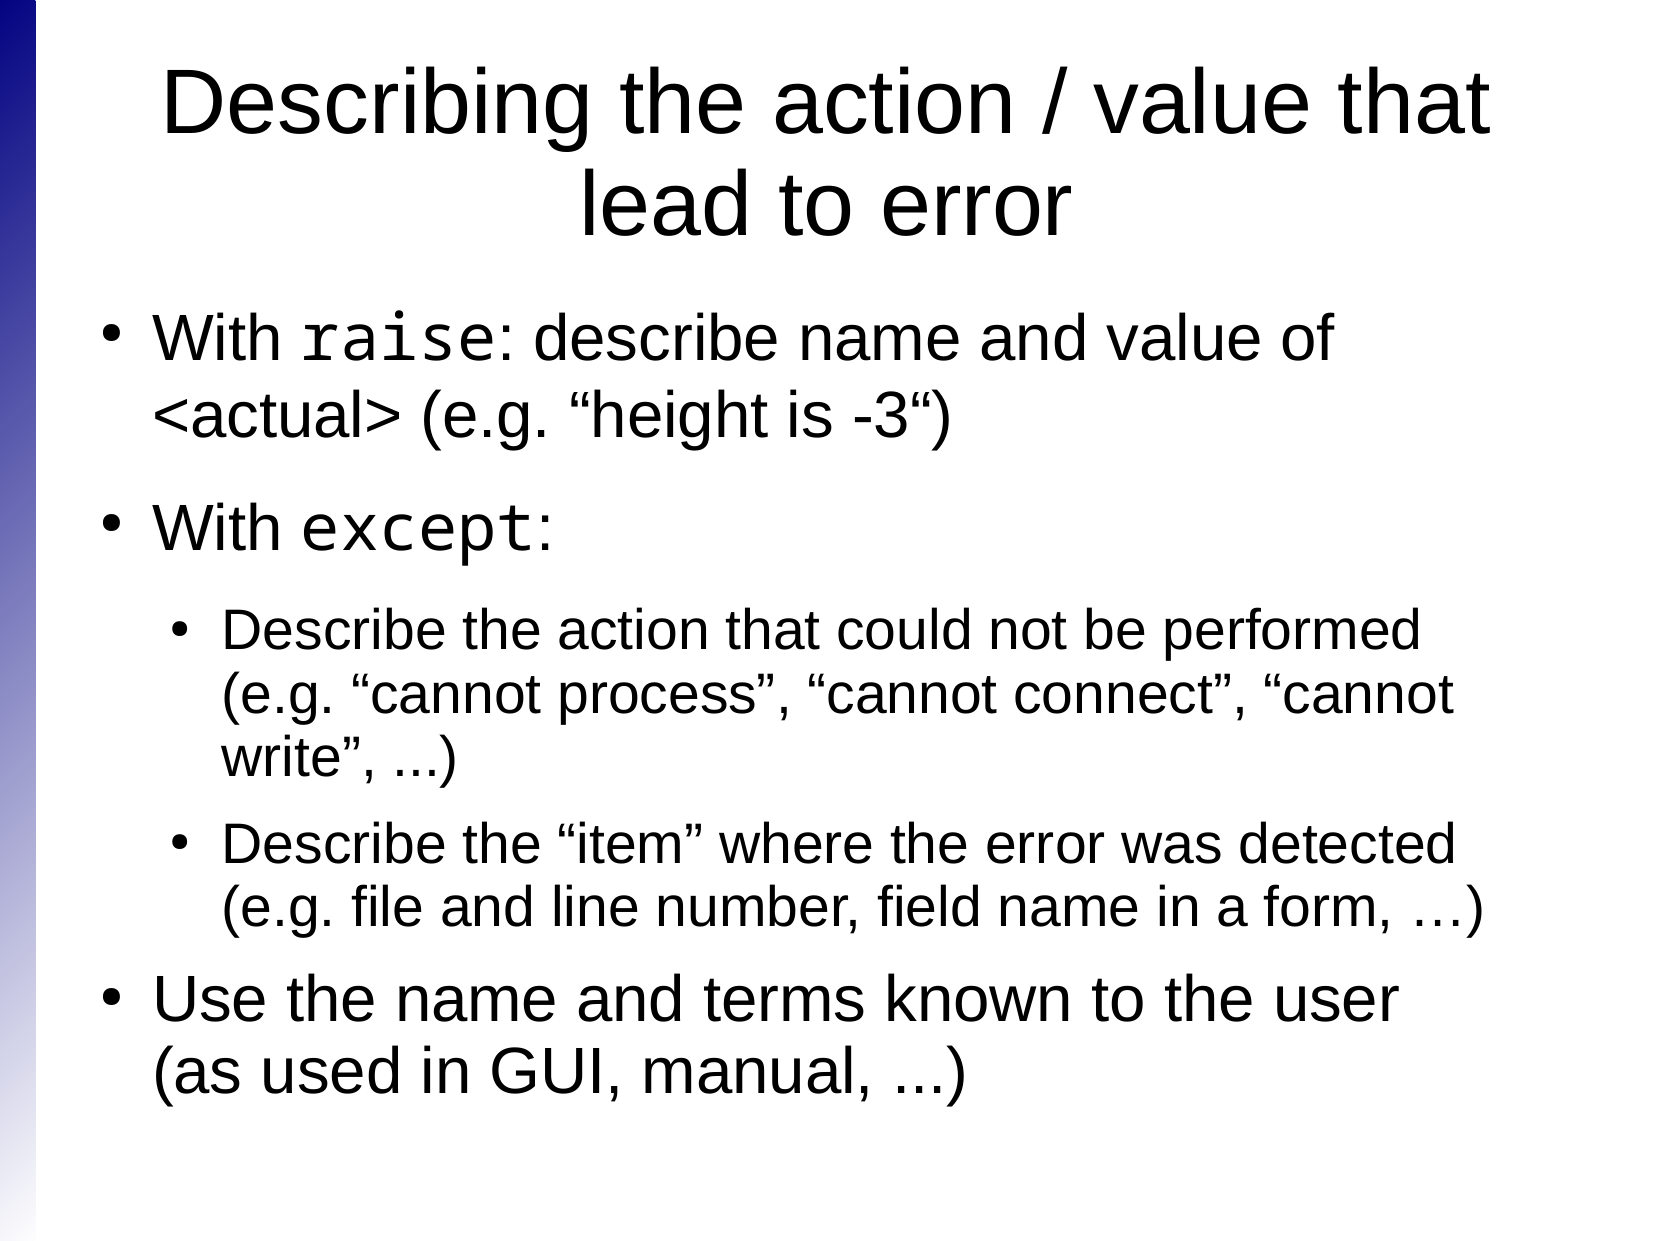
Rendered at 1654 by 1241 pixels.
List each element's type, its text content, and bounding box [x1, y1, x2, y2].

list With raise: describe name and value of <actual> (e.g. “height is -3“) With except: Describe the action that could not be performed (e.g. “cannot process”, “cannot connect”, “cannot write”, ...) Describe the “item” where the error was detected (e.g. file and line number, field name in a form, …) Use the name and terms known to the user (as used in GUI, manual, ...) [82, 290, 1571, 1109]
title Describing the action / value that lead to error [82, 49, 1571, 257]
